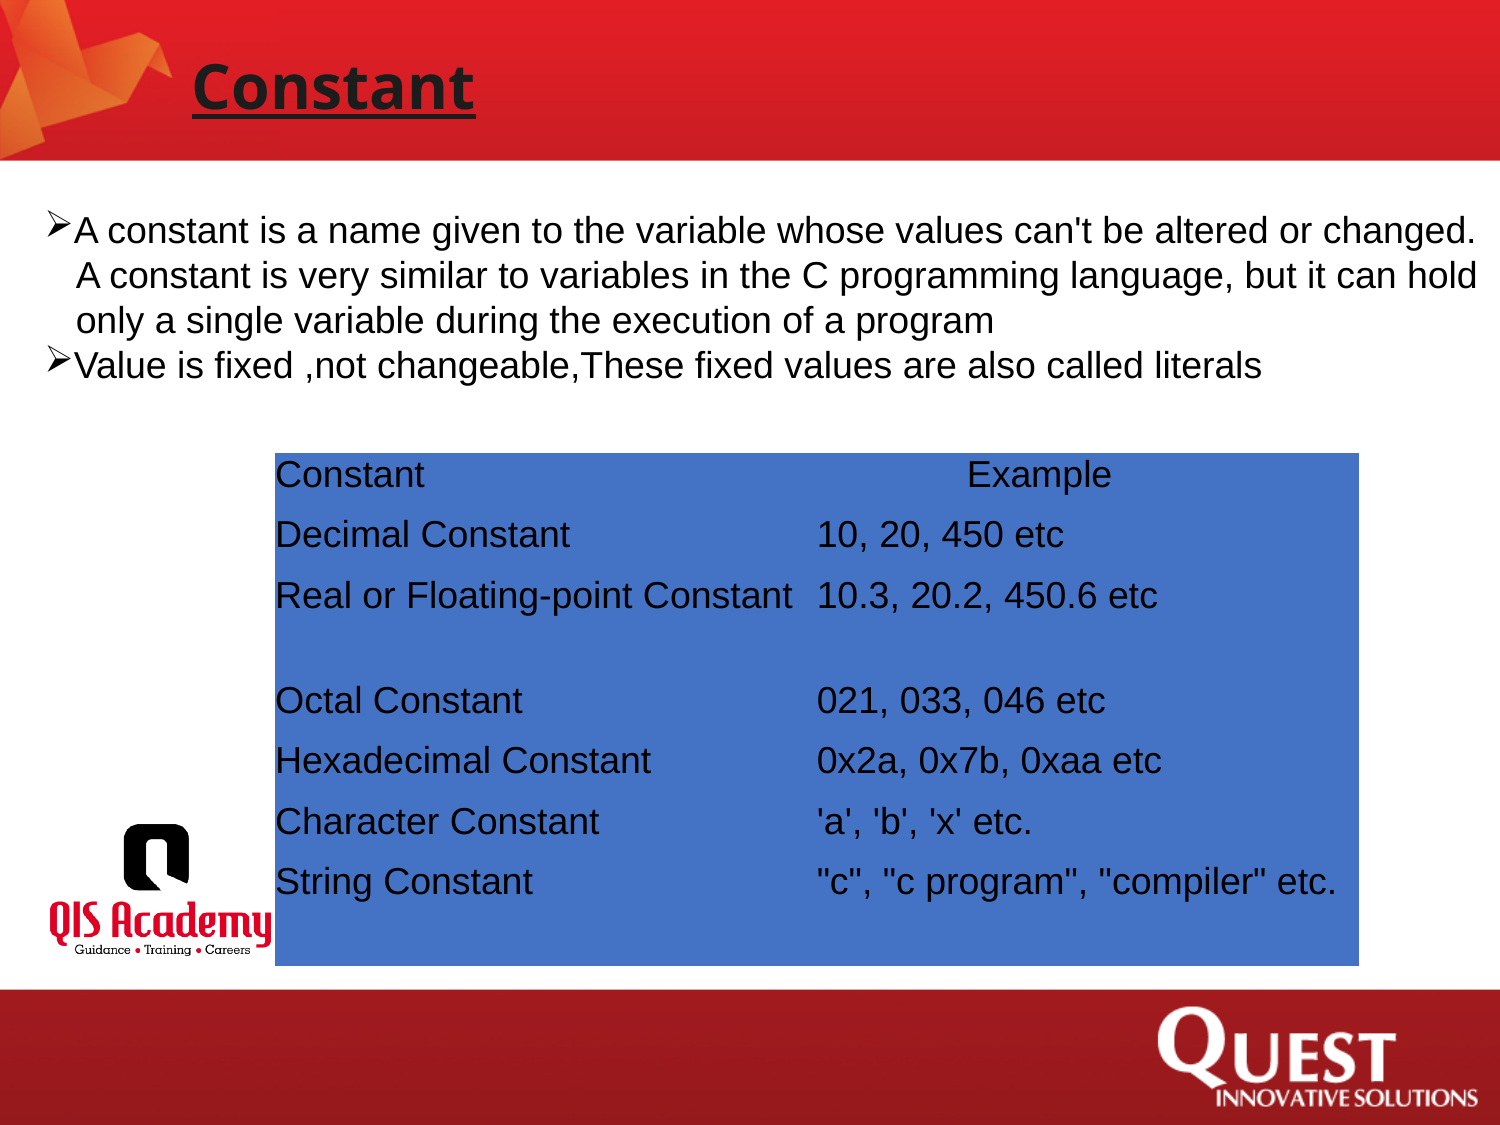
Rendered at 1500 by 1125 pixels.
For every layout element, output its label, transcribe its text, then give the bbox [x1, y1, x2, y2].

table_cell String Constant [275, 861, 817, 966]
title Constant [177, 29, 1500, 139]
table_cell Decimal Constant [275, 514, 817, 574]
table_cell 10, 20, 450 etc [817, 514, 1359, 574]
table_cell Octal Constant [275, 680, 817, 740]
table_header Example [817, 453, 1359, 514]
table_header Constant [275, 453, 817, 514]
table_cell Hexadecimal Constant [275, 740, 817, 800]
table_cell 'a', 'b', 'x' etc. [817, 800, 1359, 861]
table_cell 10.3, 20.2, 450.6 etc [817, 574, 1359, 680]
table_cell 0x2a, 0x7b, 0xaa etc [817, 740, 1359, 800]
table_cell "c", "c program", "compiler" etc. [817, 861, 1359, 966]
text_box A constant is a name given to the variable whose values can't be altered or changed. A constant is very similar to variables in the C programming language, but it can hold only a single variable during the execution of a program Value is fixed ,not changeable,These fixed values are also called literals [29, 198, 1500, 414]
table_cell Real or Floating-point Constant [275, 574, 817, 680]
table_cell 021, 033, 046 etc [817, 680, 1359, 740]
table_cell Character Constant [275, 800, 817, 861]
